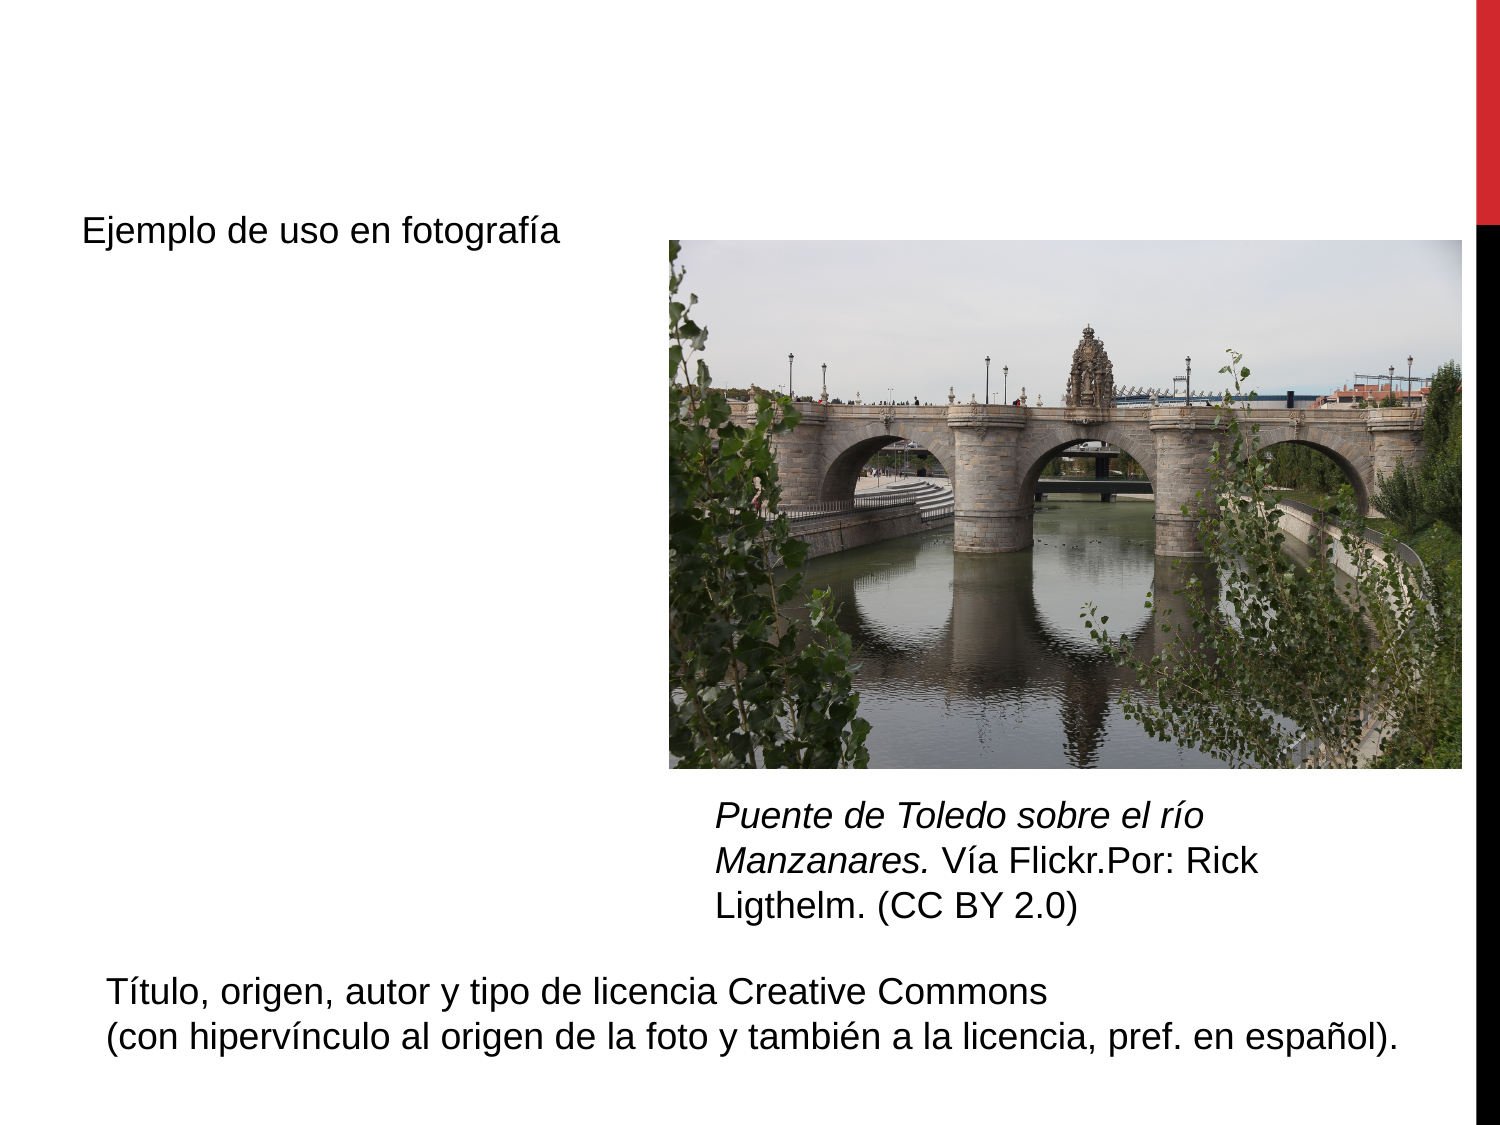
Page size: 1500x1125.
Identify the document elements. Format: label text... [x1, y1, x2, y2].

picture [669, 240, 1462, 769]
text_box Puente de Toledo sobre el río Manzanares. Vía Flickr. Por: Rick Ligthelm. (CC BY 2.0) [699, 783, 1341, 959]
text_box Ejemplo de uso en fotografía [66, 198, 581, 259]
text_box Título, origen, autor y tipo de licencia Creative Commons (con hipervínculo al origen de la foto y también a la licencia, pref. en español). [90, 959, 1441, 1111]
